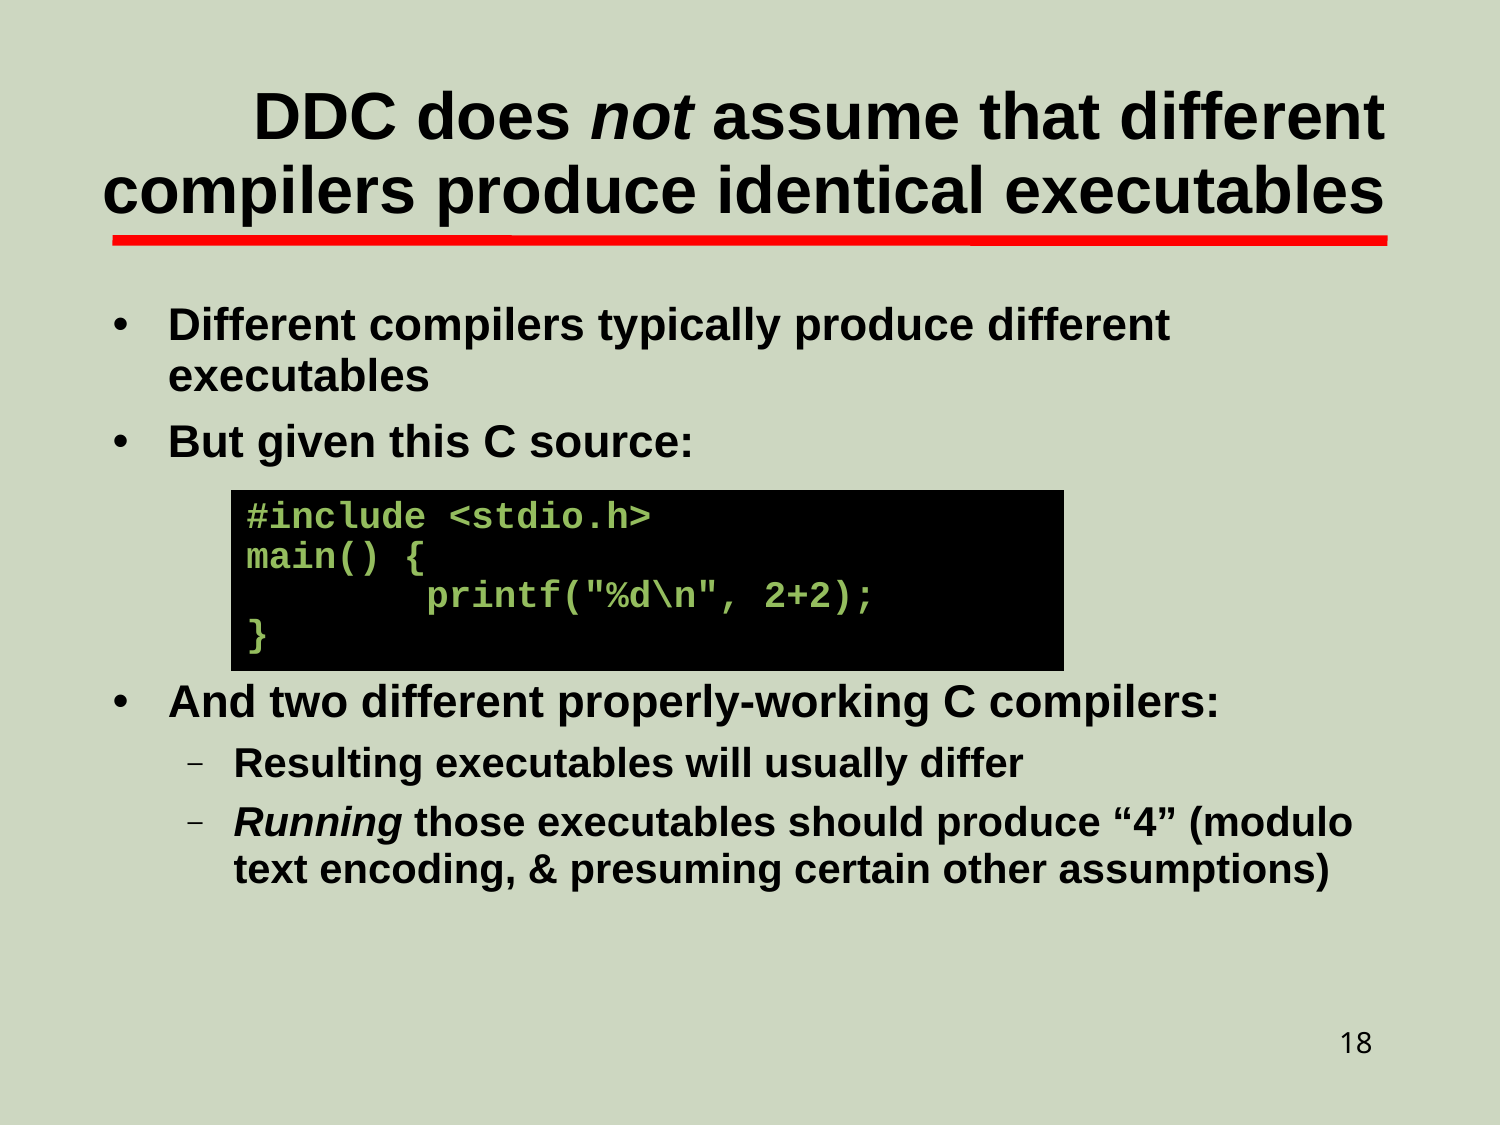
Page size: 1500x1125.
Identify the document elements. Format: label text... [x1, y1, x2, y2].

list Different compilers typically produce different executables But given this C source: And two different properly-working C compilers: Resulting executables will usually differ Running those executables should produce “4” (modulo text encoding, & presuming certain other assumptions) [112, 299, 1387, 1114]
title DDC does not assume that different compilers produce identical executables [75, 80, 1387, 229]
table_header #include <stdio.h> main() { printf("%d\n", 2+2); } [231, 490, 1064, 671]
